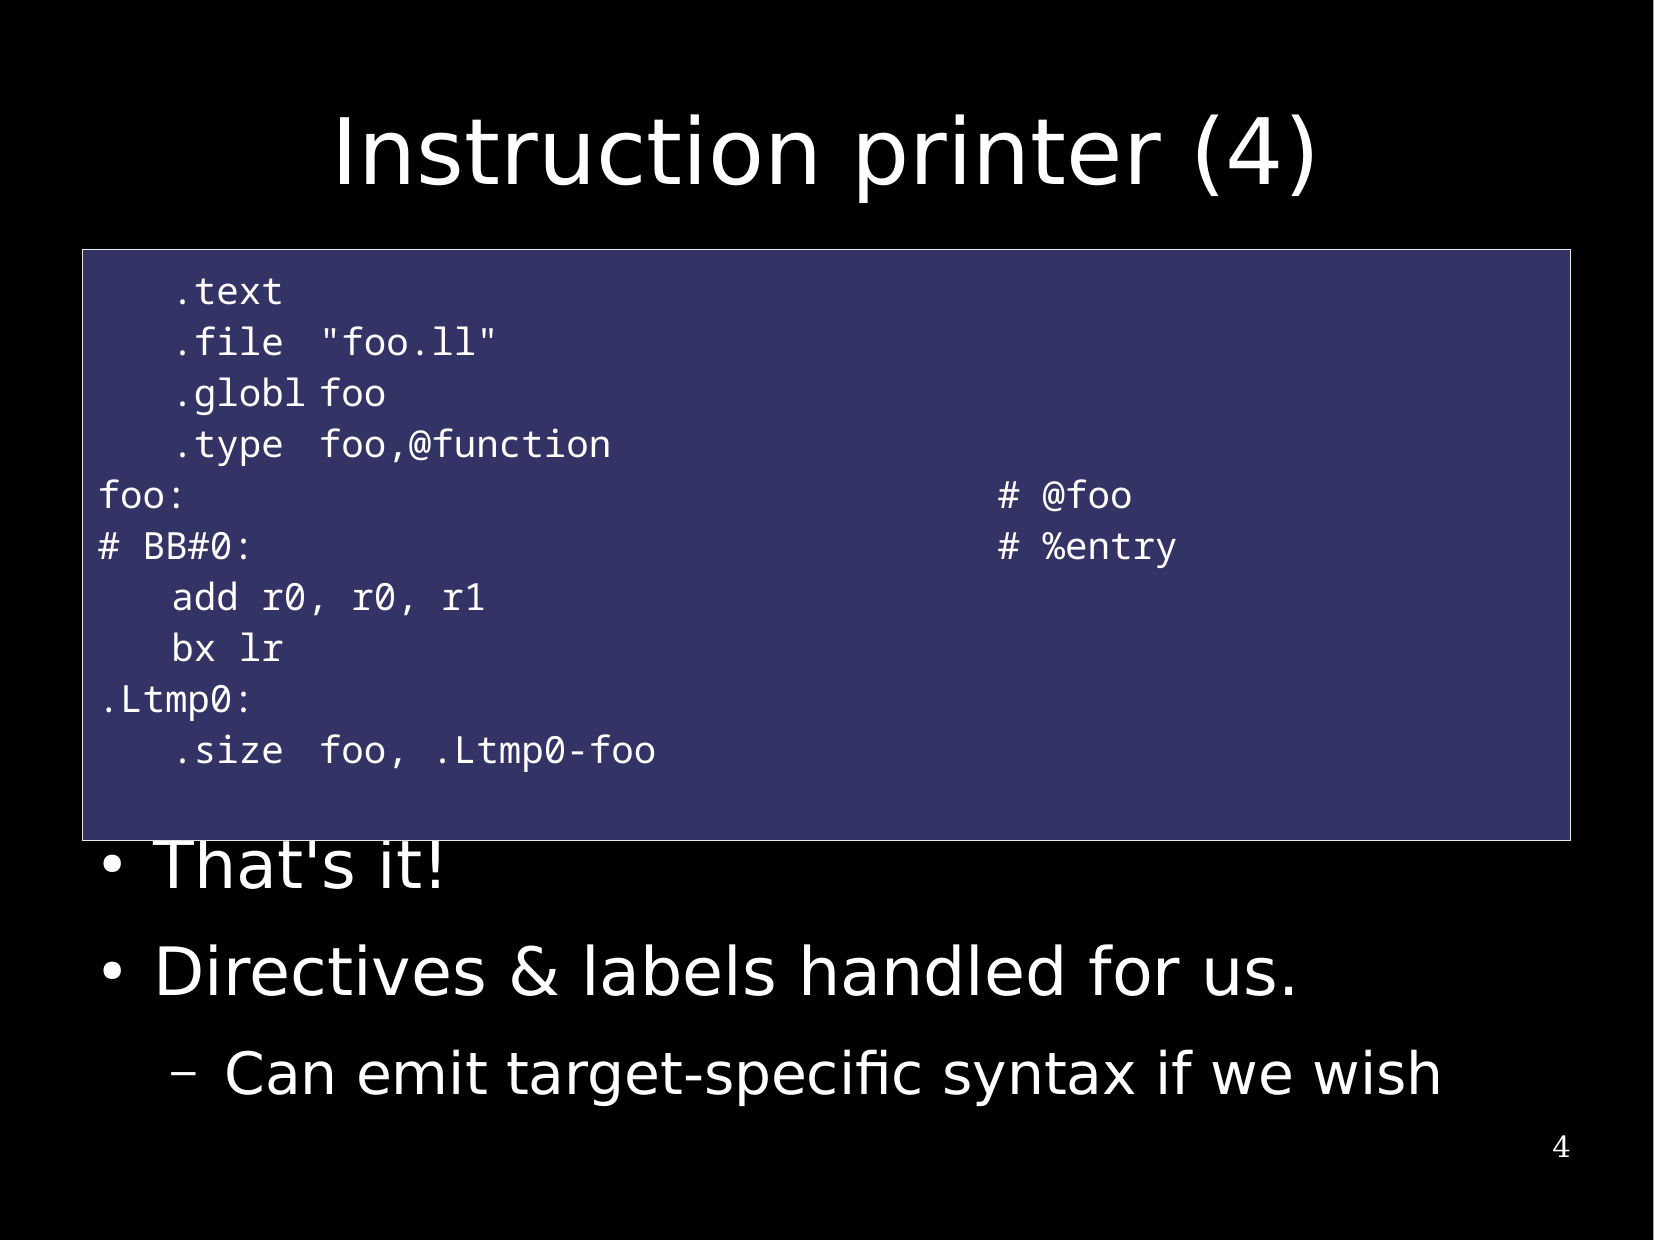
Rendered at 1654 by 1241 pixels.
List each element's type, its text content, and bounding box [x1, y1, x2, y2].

list That's it! Directives & labels handled for us. Can emit target-specific syntax if we wish [82, 841, 1571, 1170]
title Instruction printer (4) [82, 49, 1571, 249]
text_box .text .file "foo.ll" .globl foo .type foo,@function foo: # @foo # BB#0: # %entry add r0, r0, r1 bx lr .Ltmp0: .size foo, .Ltmp0-foo [82, 249, 1571, 759]
